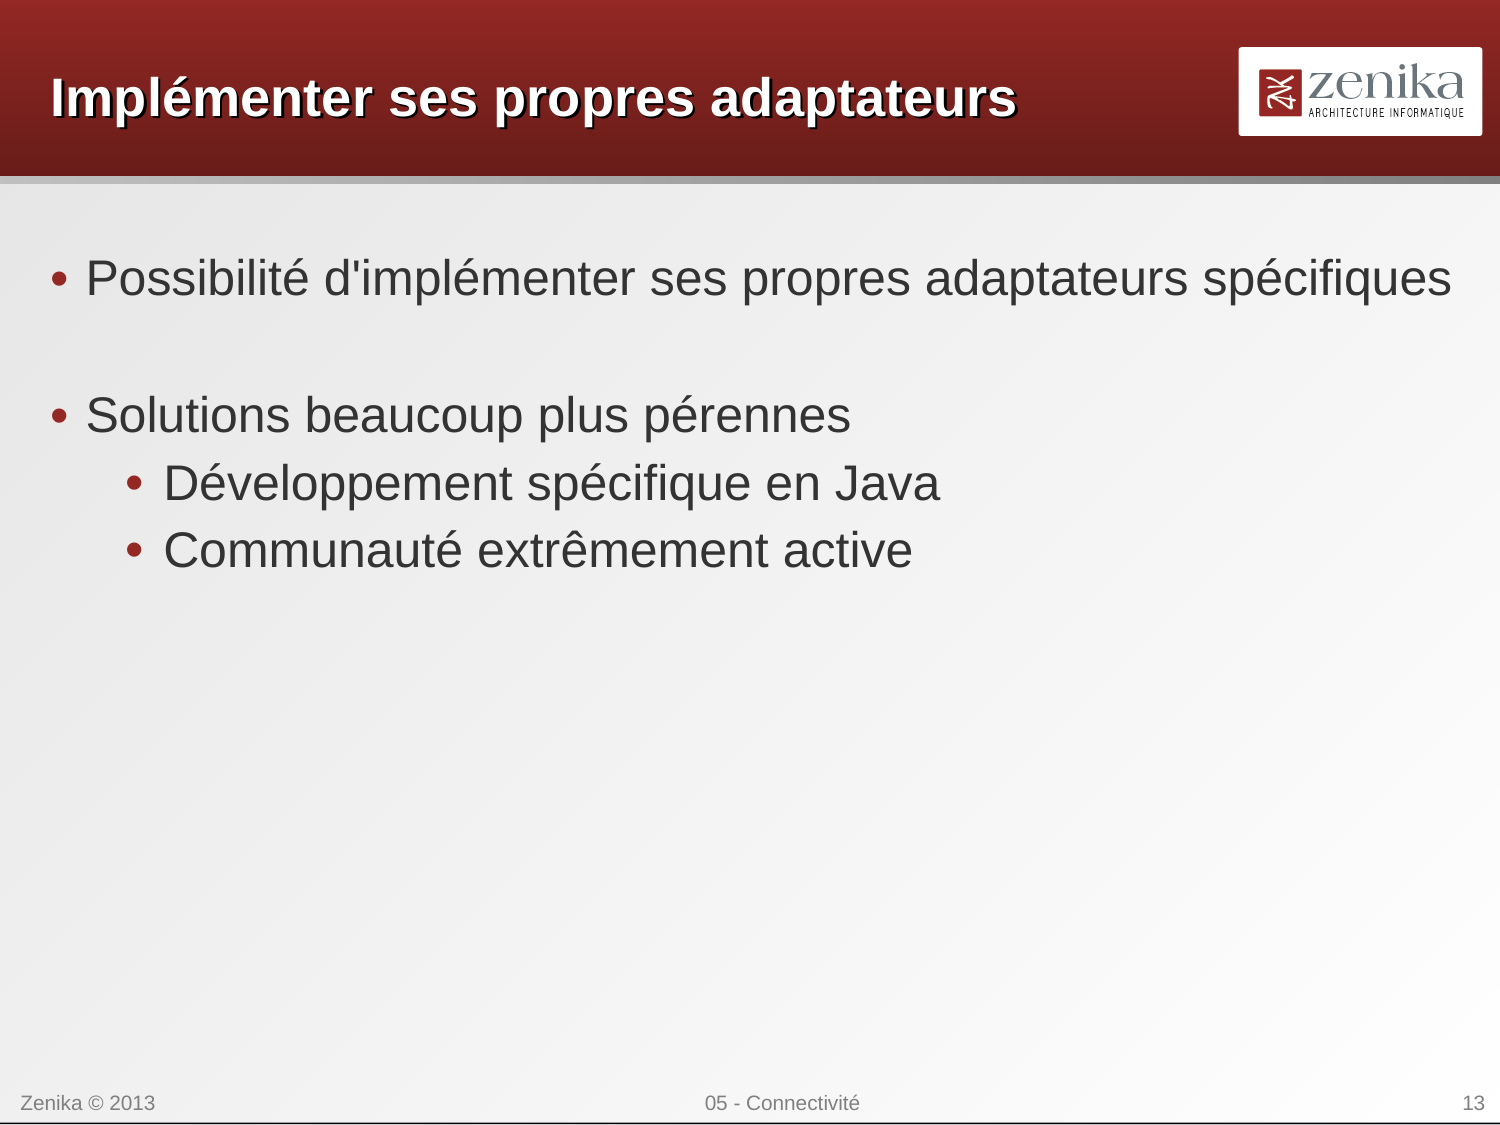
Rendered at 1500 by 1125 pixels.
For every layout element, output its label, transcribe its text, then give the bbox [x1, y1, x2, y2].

title Implémenter ses propres adaptateurs [50, 22, 1206, 172]
list Possibilité d'implémenter ses propres adaptateurs spécifiques Solutions beaucoup plus pérennes Développement spécifique en Java Communauté extrêmement active [50, 250, 1477, 1064]
picture [1257, 58, 1464, 125]
